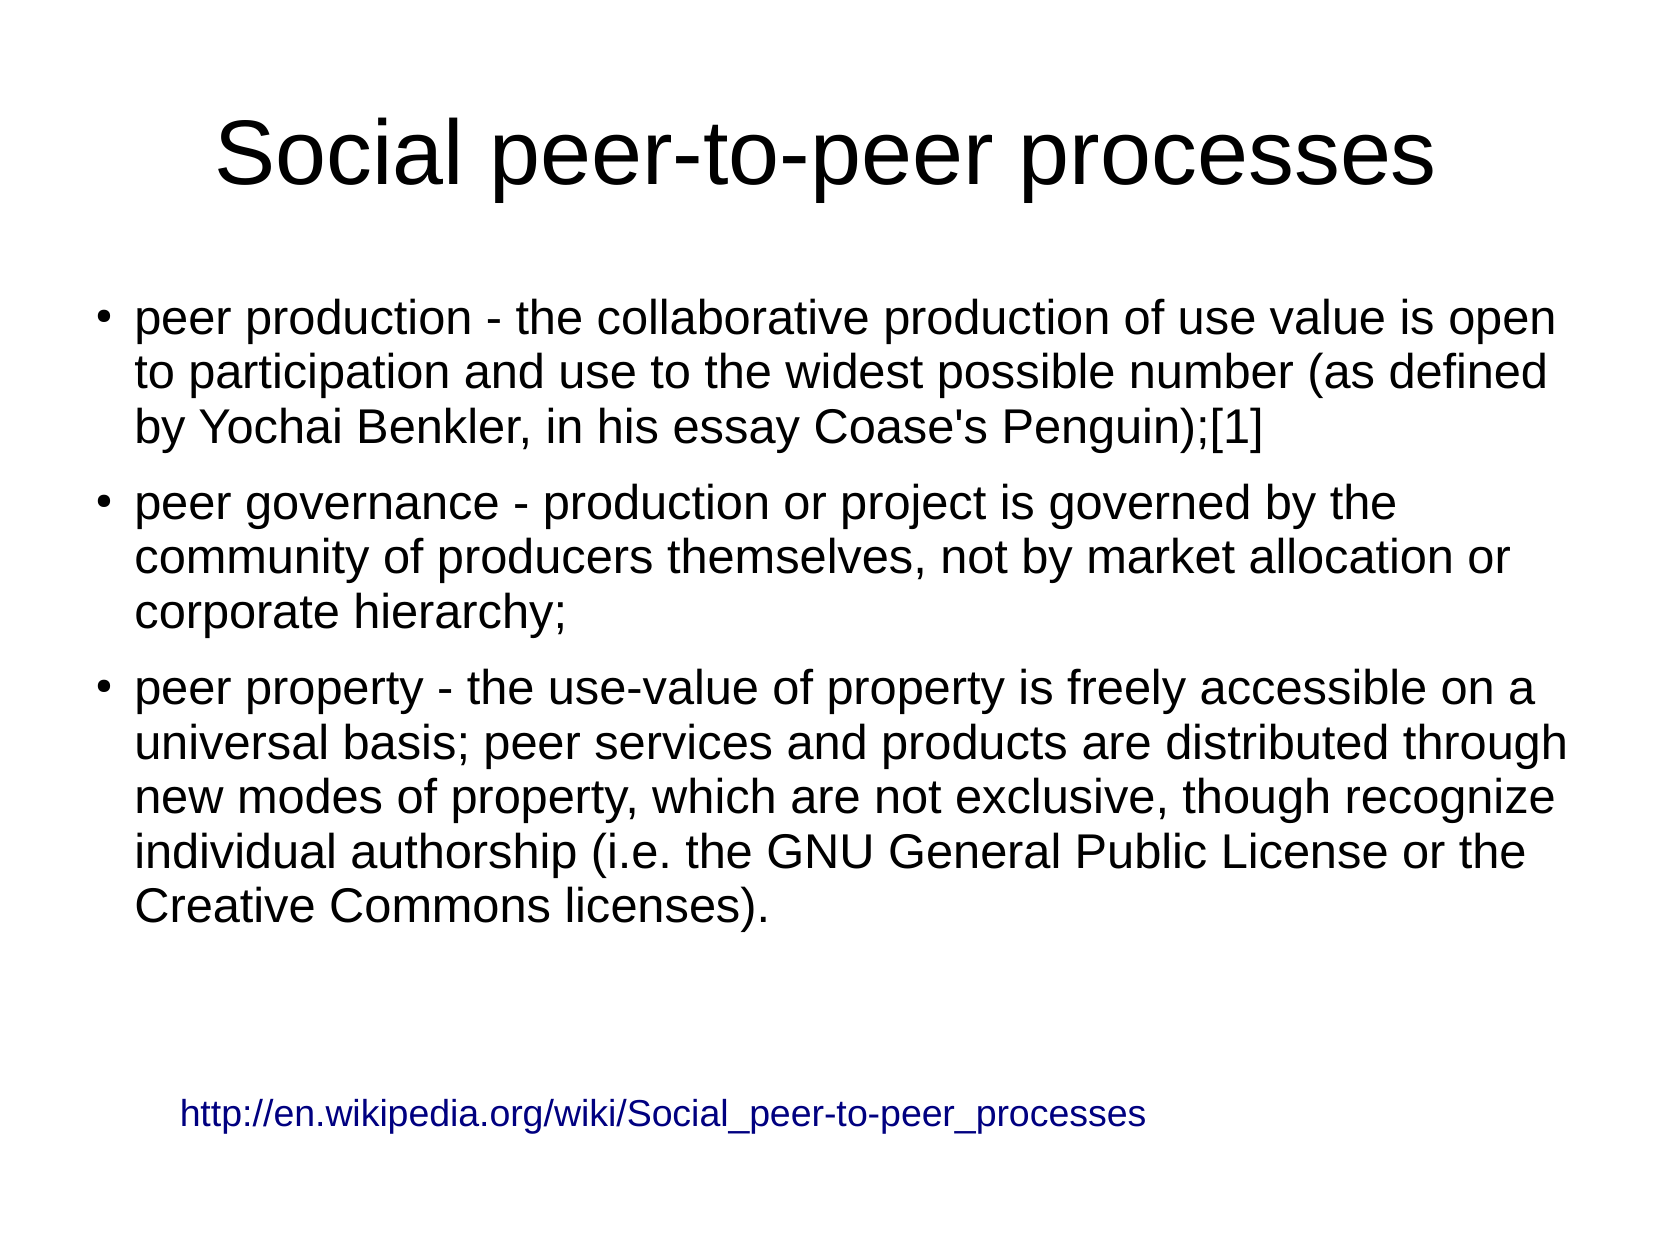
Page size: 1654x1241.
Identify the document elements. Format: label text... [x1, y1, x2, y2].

list peer production - the collaborative production of use value is open to participation and use to the widest possible number (as defined by Yochai Benkler, in his essay Coase's Penguin);[1] peer governance - production or project is governed by the community of producers themselves, not by market allocation or corporate hierarchy; peer property - the use-value of property is freely accessible on a universal basis; peer services and products are distributed through new modes of property, which are not exclusive, though recognize individual authorship (i.e. the GNU General Public License or the Creative Commons licenses). [82, 290, 1571, 1010]
text_box http://en.wikipedia.org/wiki/Social_peer-to-peer_processes [165, 1085, 1349, 1156]
title Social peer-to-peer processes [82, 49, 1571, 257]
